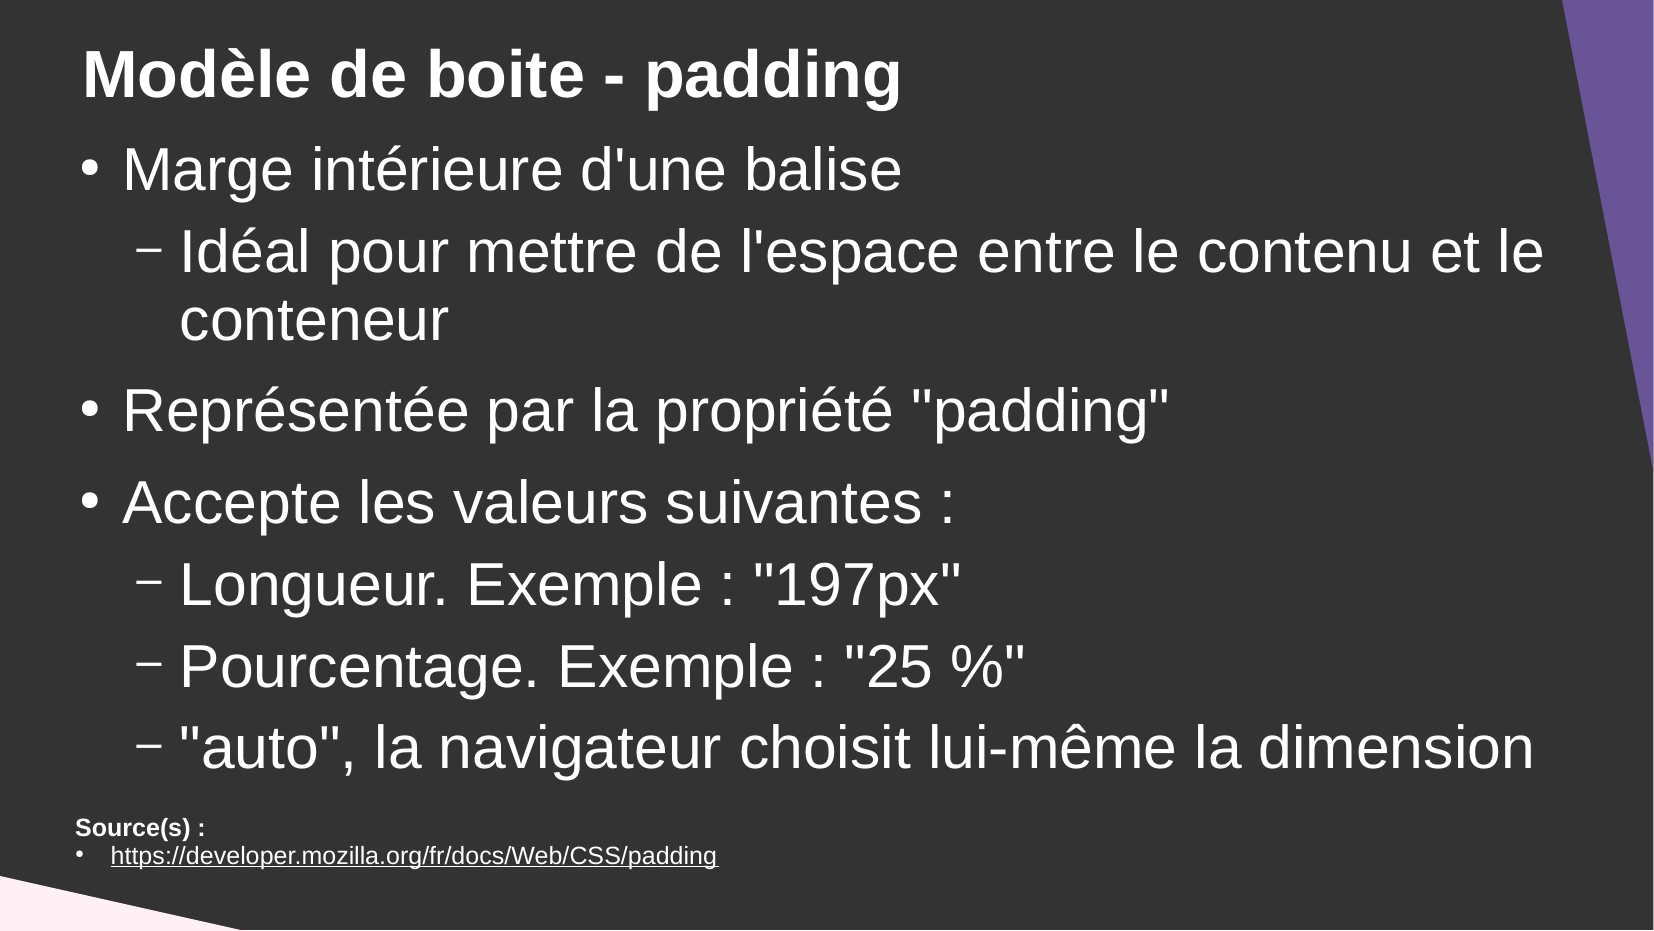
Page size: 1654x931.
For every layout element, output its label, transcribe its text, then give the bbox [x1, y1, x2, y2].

text_box [1562, 0, 1654, 476]
title Modèle de boite - padding [82, 37, 1571, 112]
list Marge intérieure d'une balise Idéal pour mettre de l'espace entre le contenu et le conteneur Représentée par la propriété "padding" Accepte les valeurs suivantes : Longueur. Exemple : "197px" Pourcentage. Exemple : "25 %" "auto", la navigateur choisit lui-même la dimension [64, 135, 1604, 798]
text_box Source(s) : https://developer.mozilla.org/fr/docs/Web/CSS/padding [60, 805, 1546, 913]
text_box [0, 875, 245, 931]
